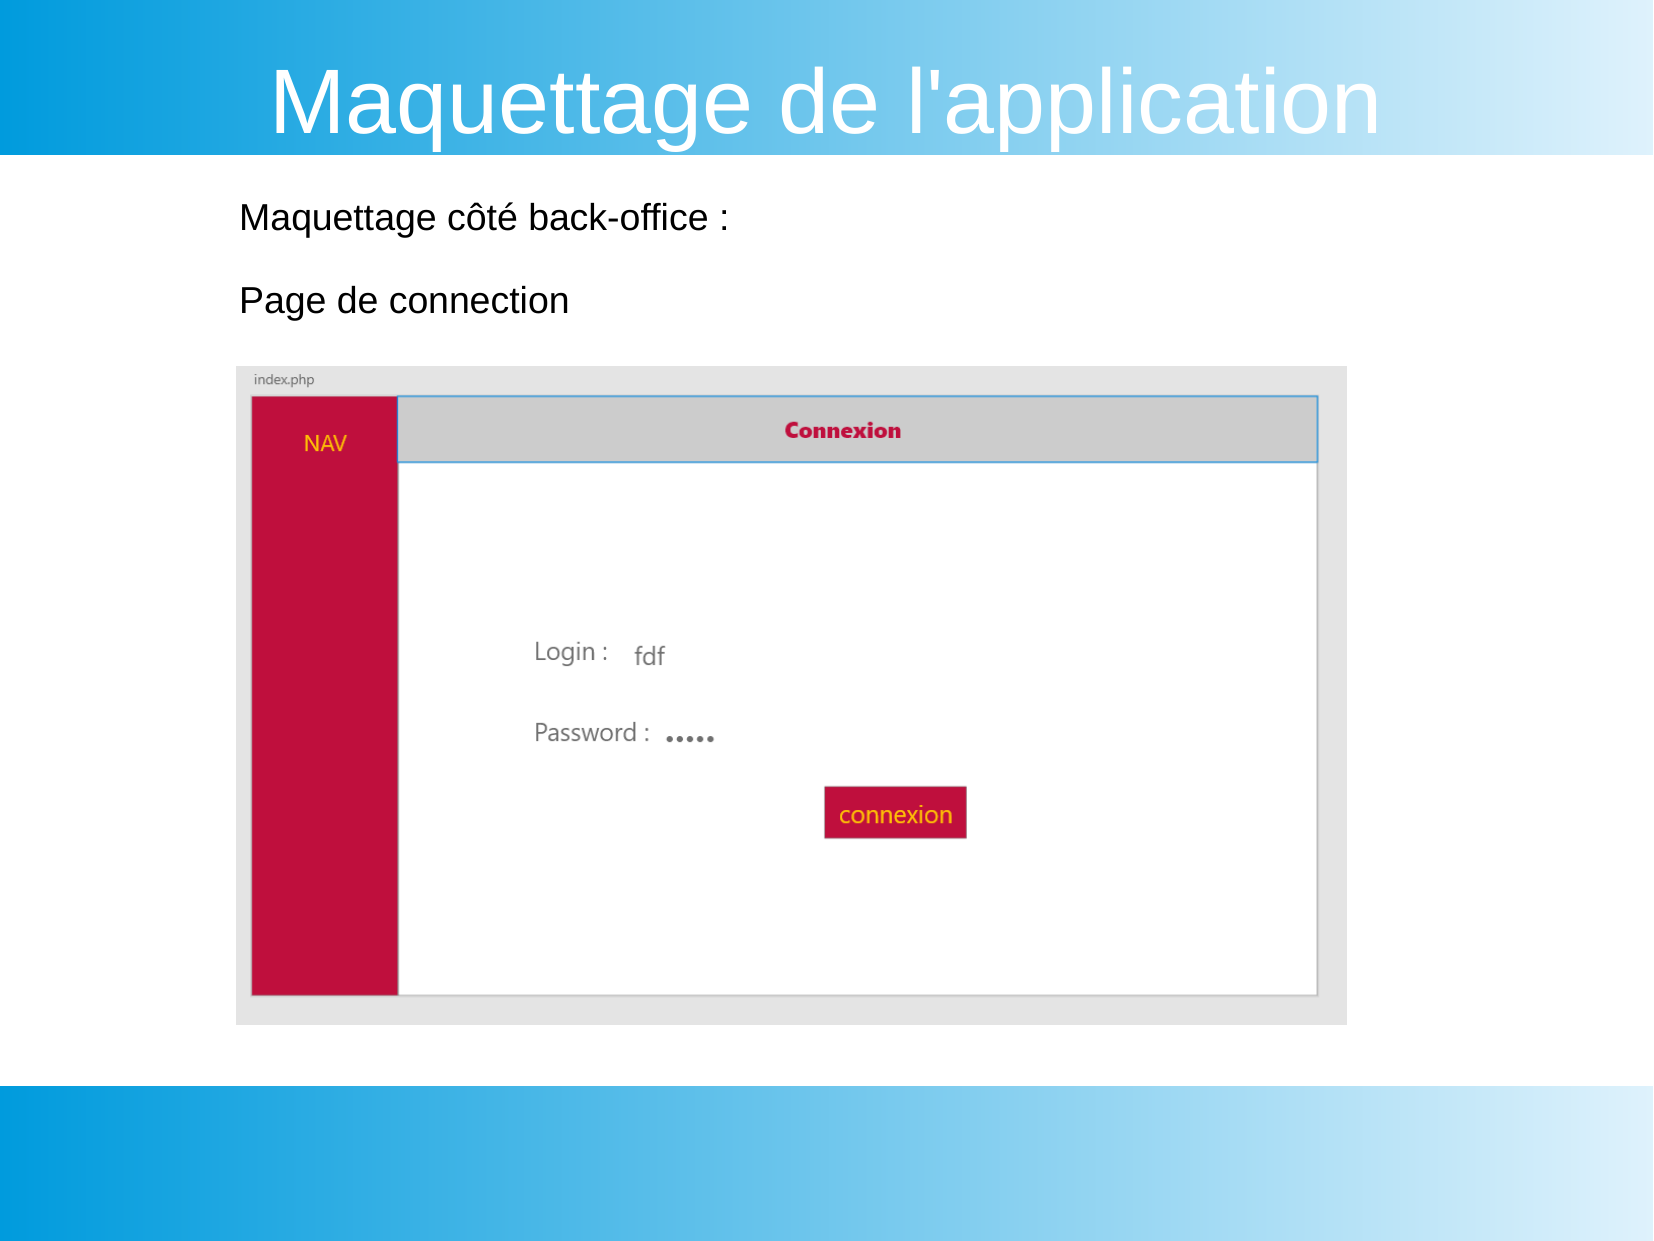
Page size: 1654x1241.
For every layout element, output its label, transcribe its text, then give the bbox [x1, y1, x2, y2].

text_box Maquettage côté back-office : [224, 188, 792, 246]
title Maquettage de l'application [82, 49, 1571, 155]
text_box Page de connection [224, 271, 898, 329]
picture [236, 366, 1347, 1025]
